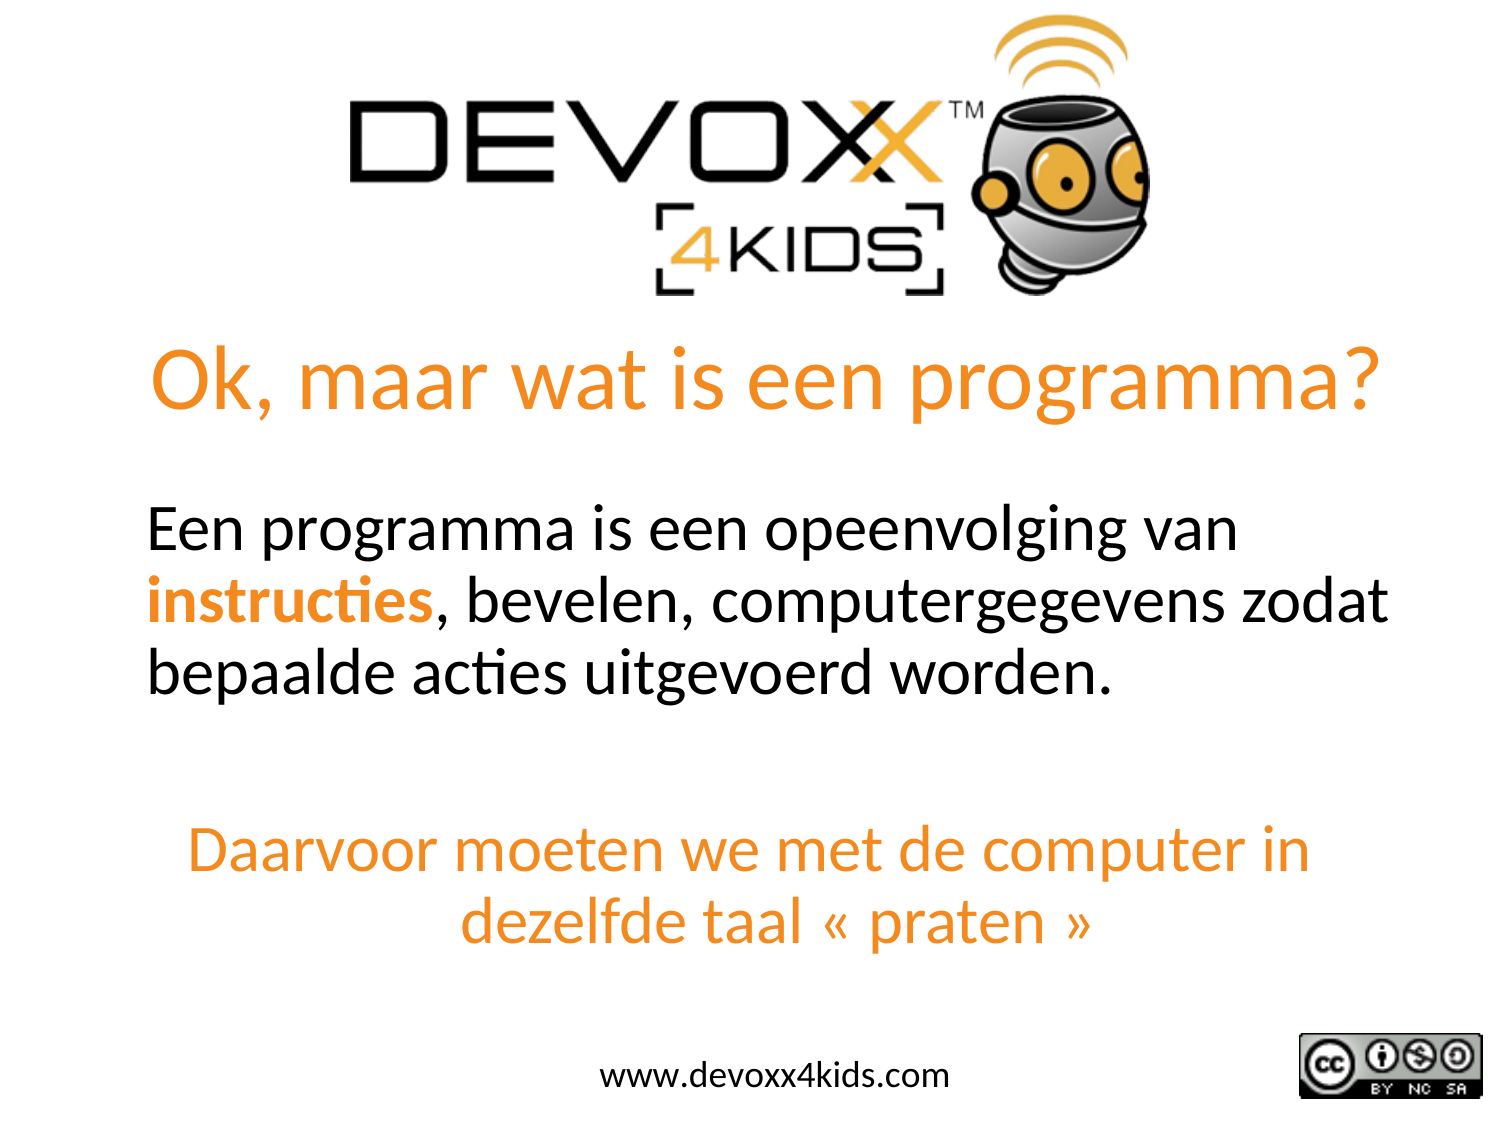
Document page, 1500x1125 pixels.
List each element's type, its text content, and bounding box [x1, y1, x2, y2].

picture [1299, 1033, 1483, 1099]
list Een programma is een opeenvolging van instructies, bevelen, computergegevens zodat bepaalde acties uitgevoerd worden. Daarvoor moeten we met de computer in dezelfde taal « praten » [75, 485, 1426, 1005]
picture [350, 14, 1150, 296]
title Ok, maar wat is een programma? [93, 310, 1444, 476]
